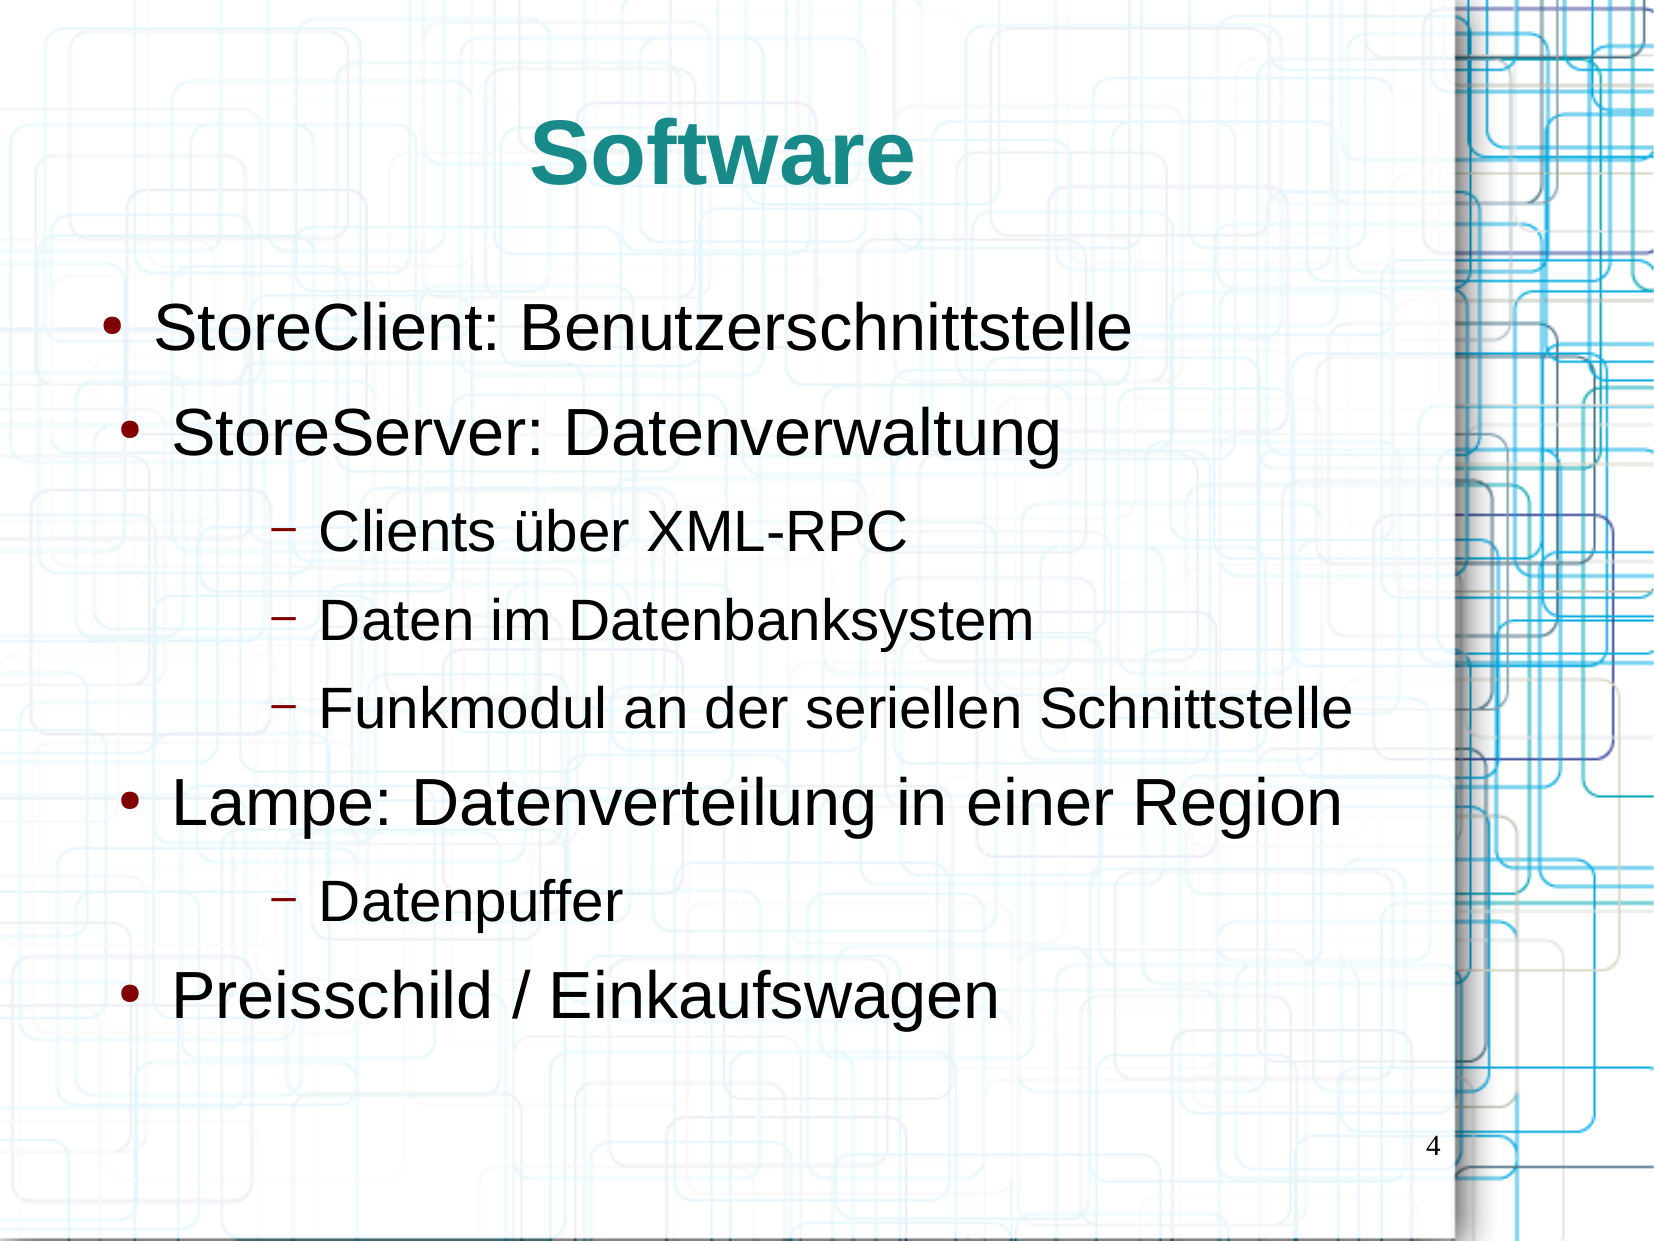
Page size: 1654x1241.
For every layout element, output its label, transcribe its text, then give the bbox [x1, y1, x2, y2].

picture [0, 0, 1654, 1241]
list StoreClient: Benutzerschnittstelle StoreServer: Datenverwaltung Clients über XML-RPC Daten im Datenbanksystem Funkmodul an der seriellen Schnittstelle Lampe: Datenverteilung in einer Region Datenpuffer Preisschild / Einkaufswagen [82, 290, 1418, 1109]
title Software [59, 49, 1418, 257]
